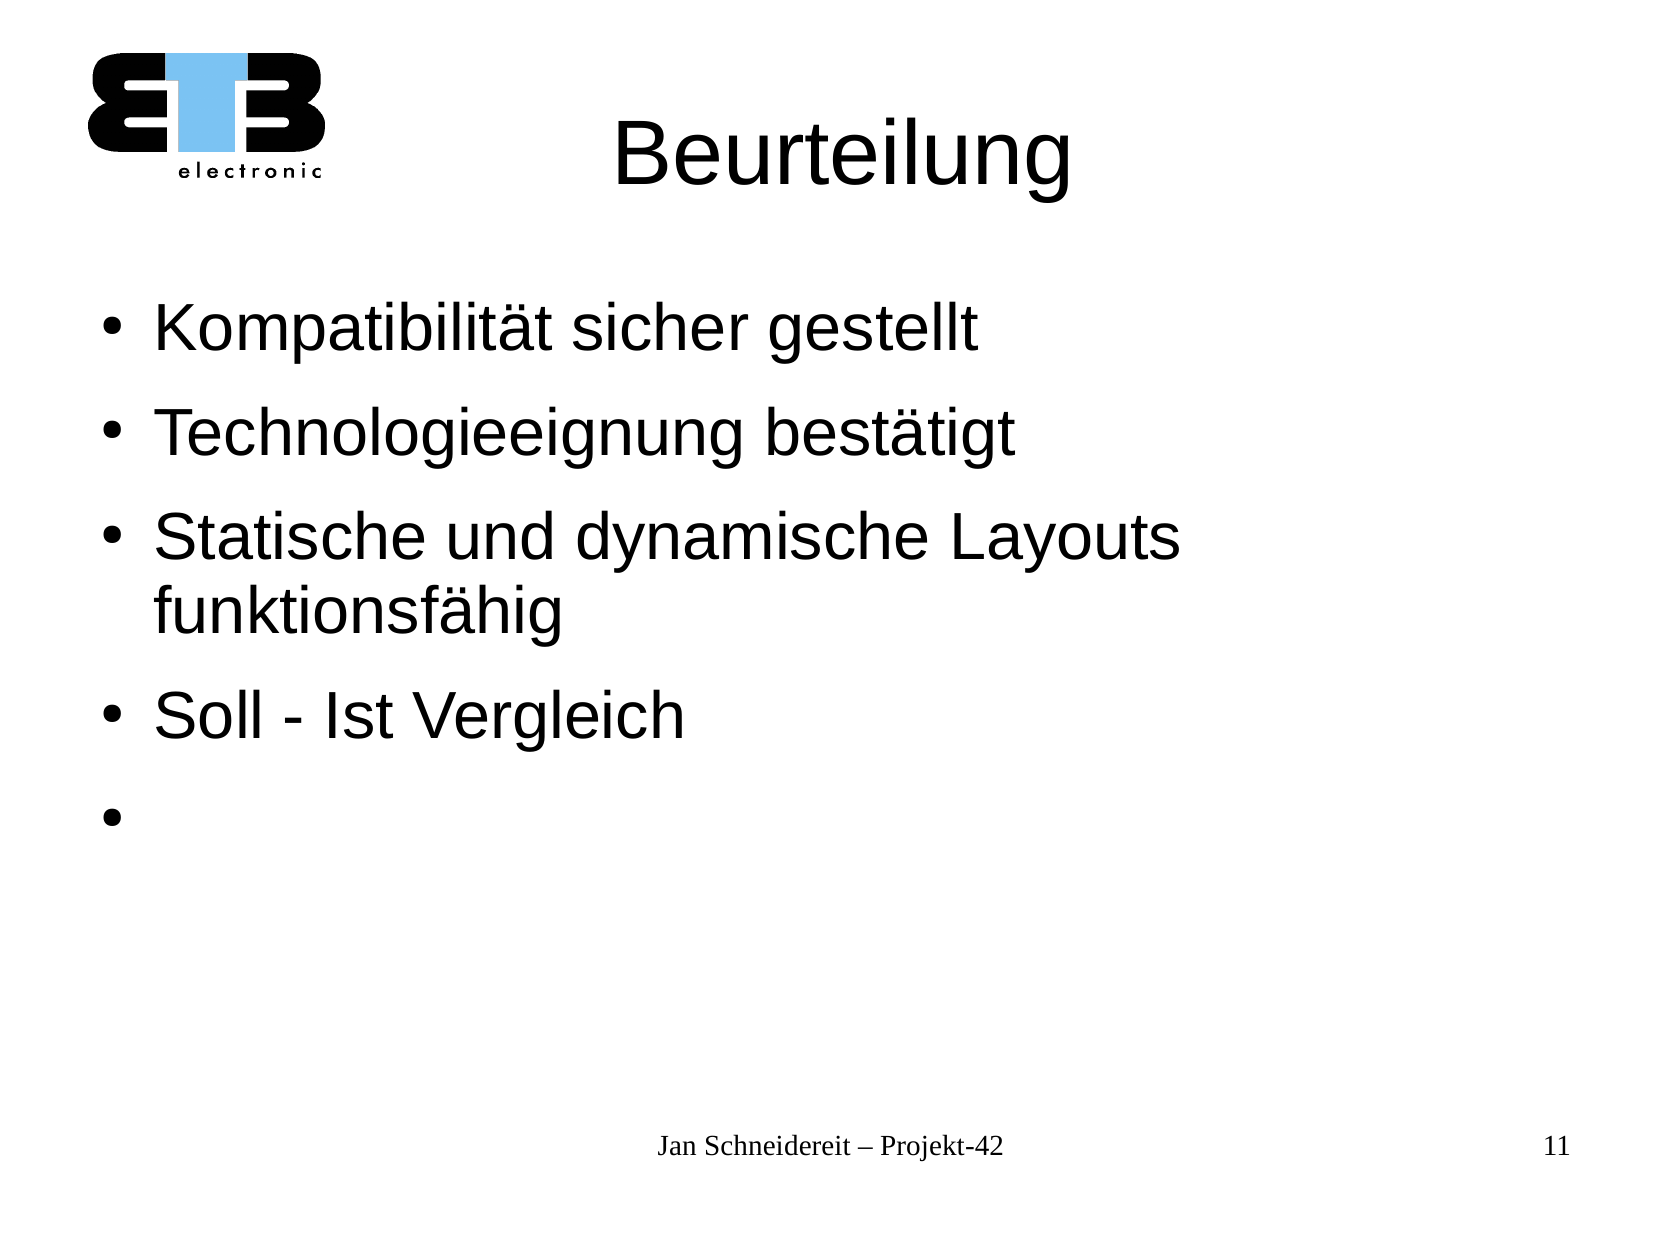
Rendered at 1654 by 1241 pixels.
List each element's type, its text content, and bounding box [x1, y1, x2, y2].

title Beurteilung [82, 49, 1571, 257]
list Kompatibilität sicher gestellt Technologieeignung bestätigt Statische und dynamische Layouts funktionsfähig Soll - Ist Vergleich [82, 290, 1571, 1109]
